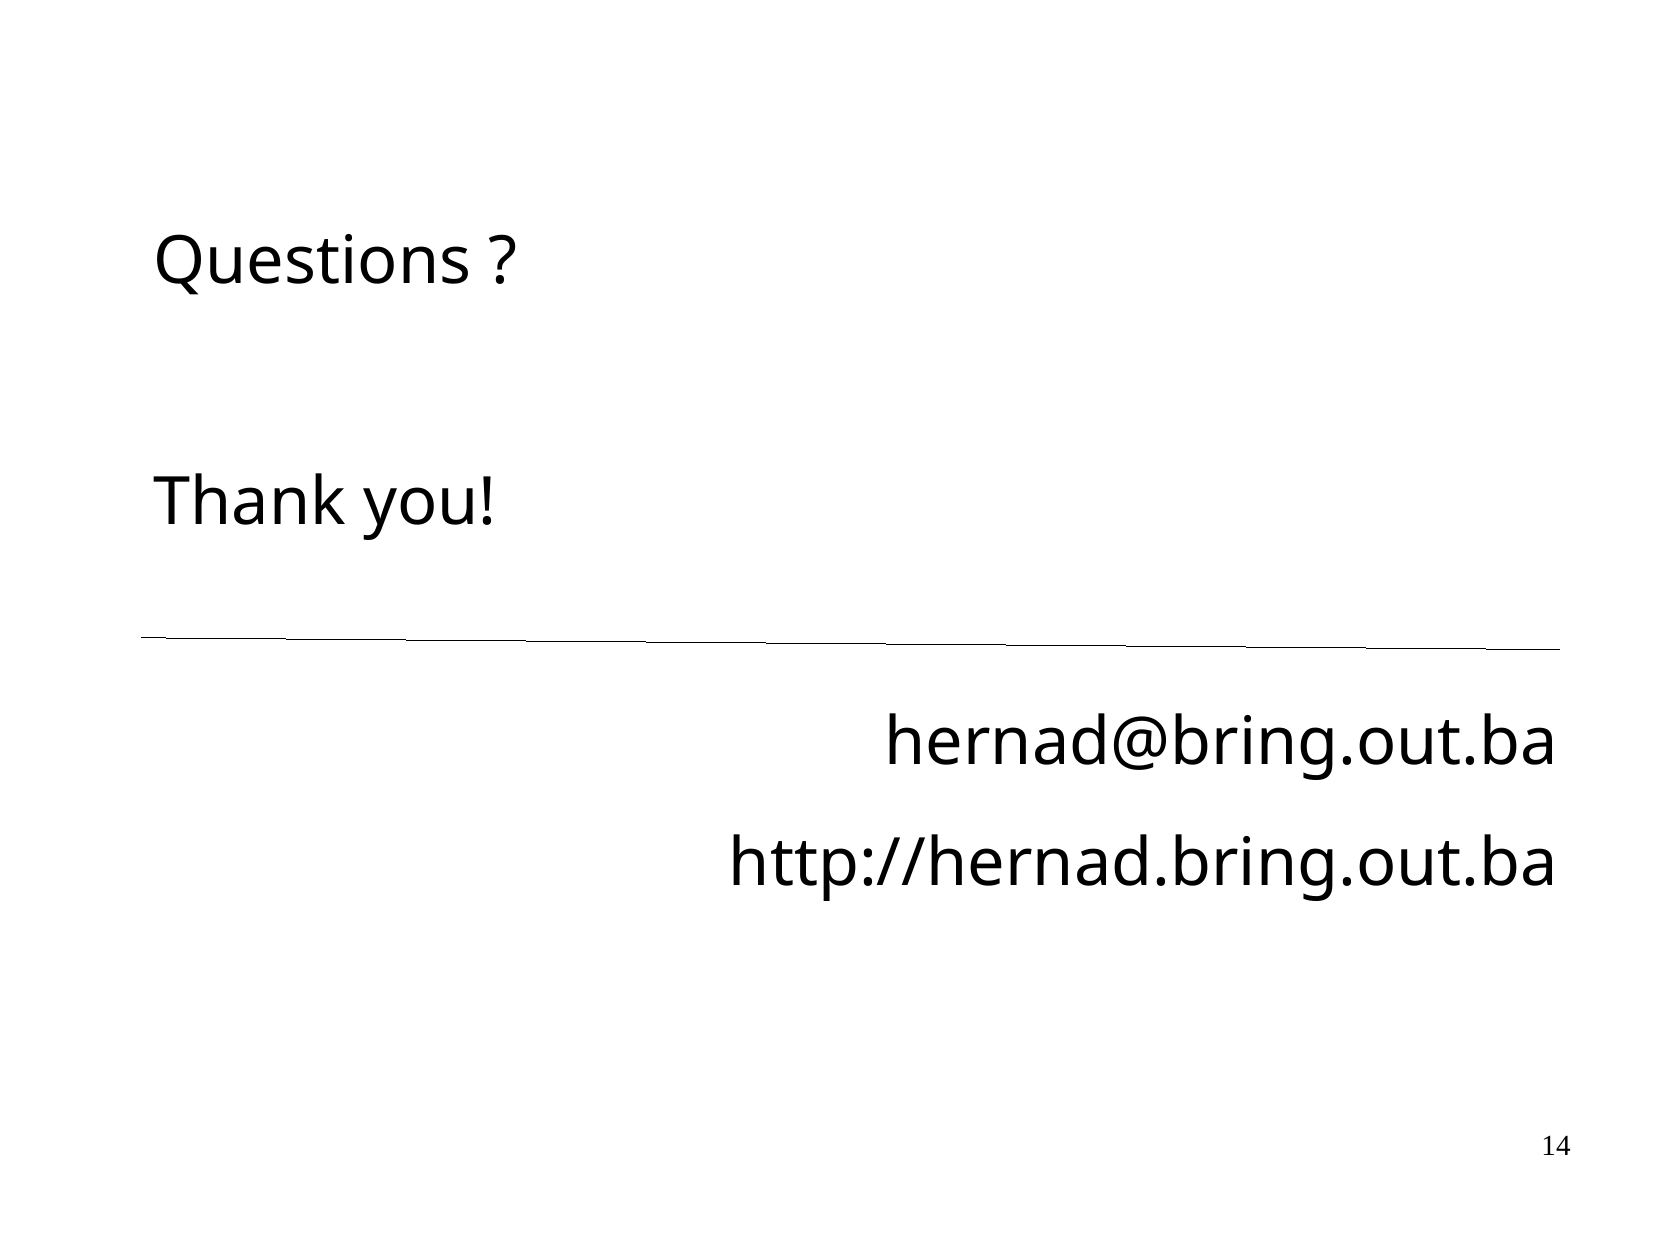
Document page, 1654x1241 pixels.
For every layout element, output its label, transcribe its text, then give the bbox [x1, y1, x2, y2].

list Questions ? Thank you! hernad@bring.out.ba http://hernad.bring.out.ba [82, 212, 1560, 1063]
